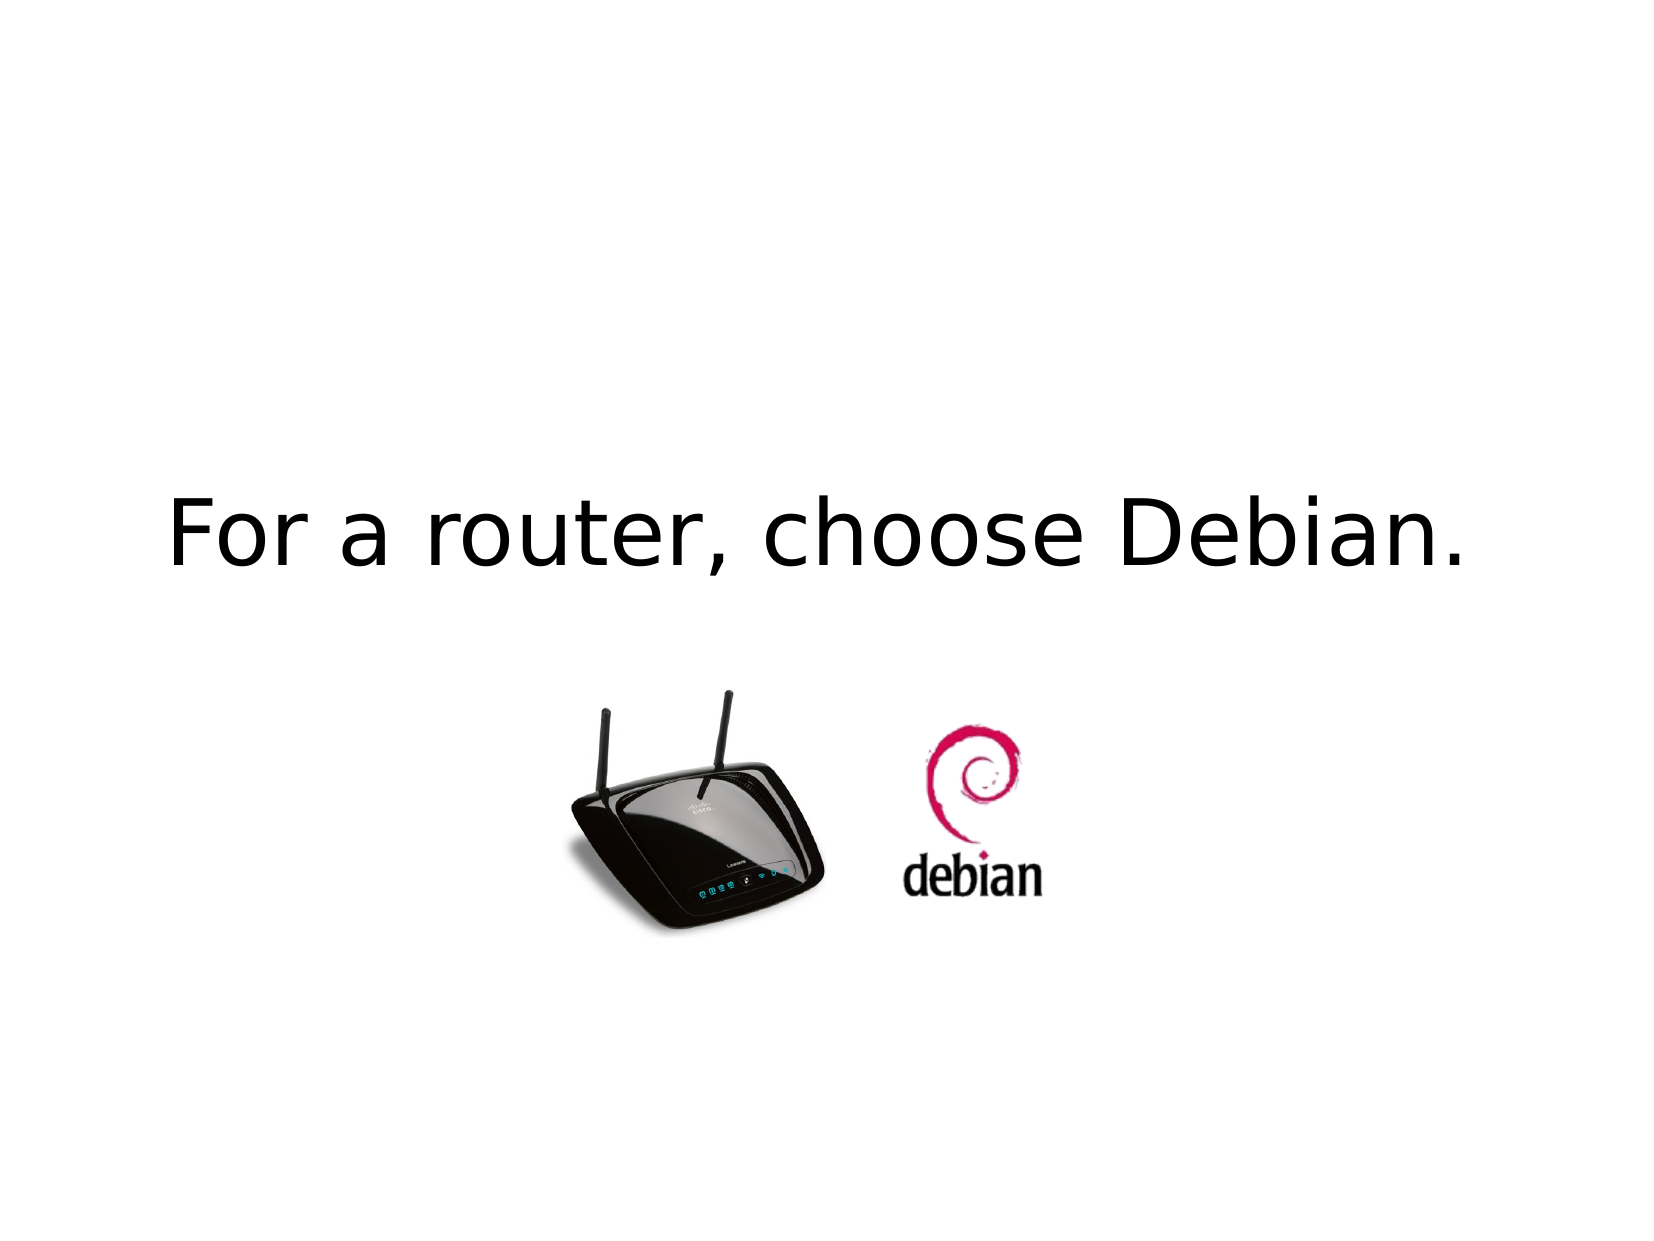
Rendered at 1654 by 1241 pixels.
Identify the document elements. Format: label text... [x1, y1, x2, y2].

title For a router, choose Debian. [75, 430, 1563, 638]
picture [900, 721, 1046, 901]
picture [562, 688, 826, 938]
